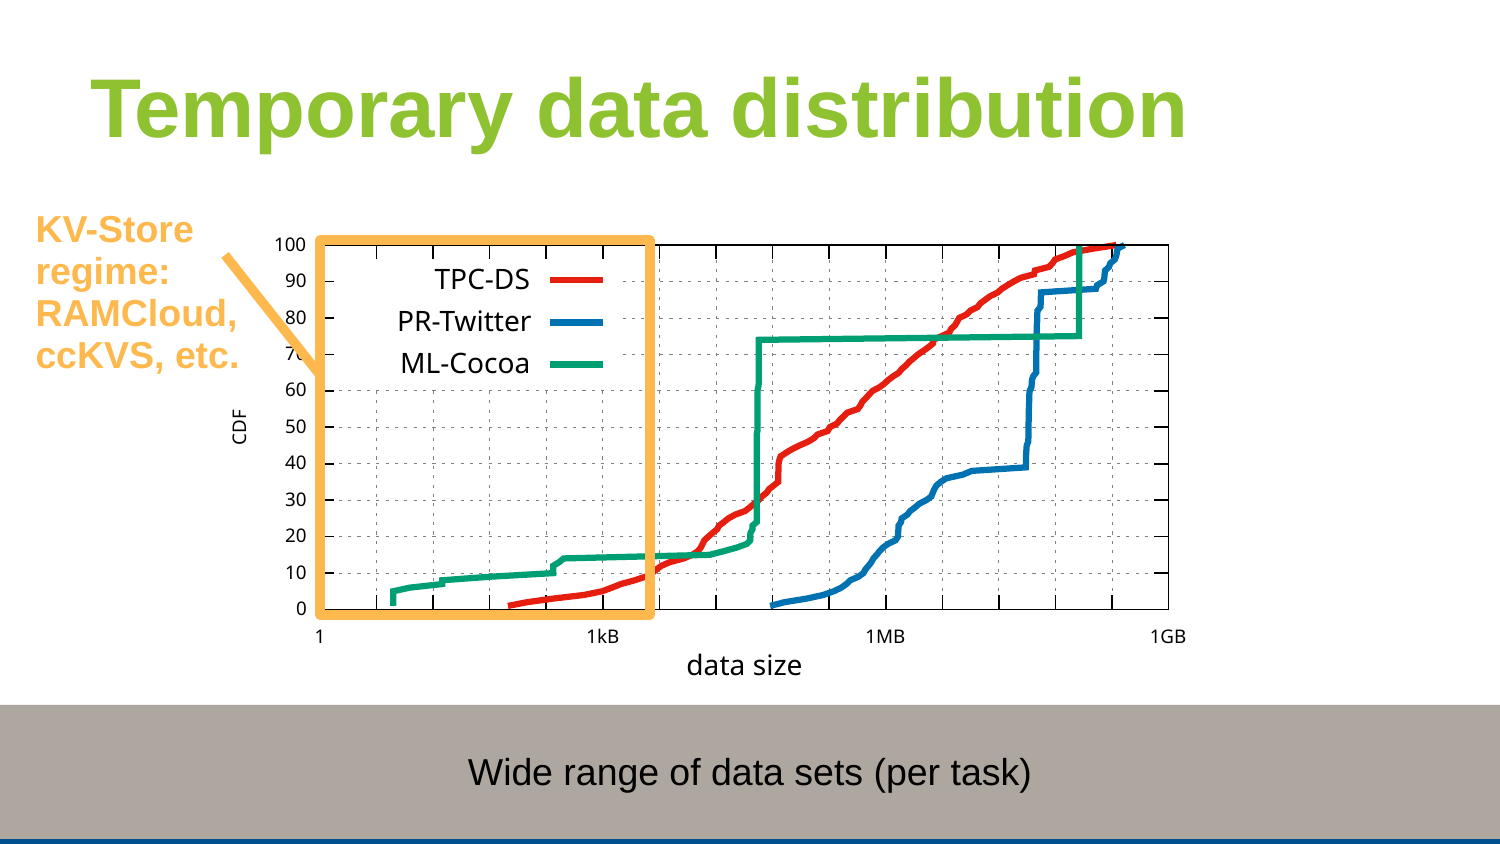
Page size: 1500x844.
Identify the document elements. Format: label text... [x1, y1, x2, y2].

text_box Wide range of data sets (per task) [0, 704, 1500, 839]
picture [325, 245, 645, 610]
picture [206, 215, 1209, 687]
title Temporary data distribution [75, 33, 1426, 175]
text_box KV-Store regime: RAMCloud, ccKVS, etc. [20, 201, 256, 469]
